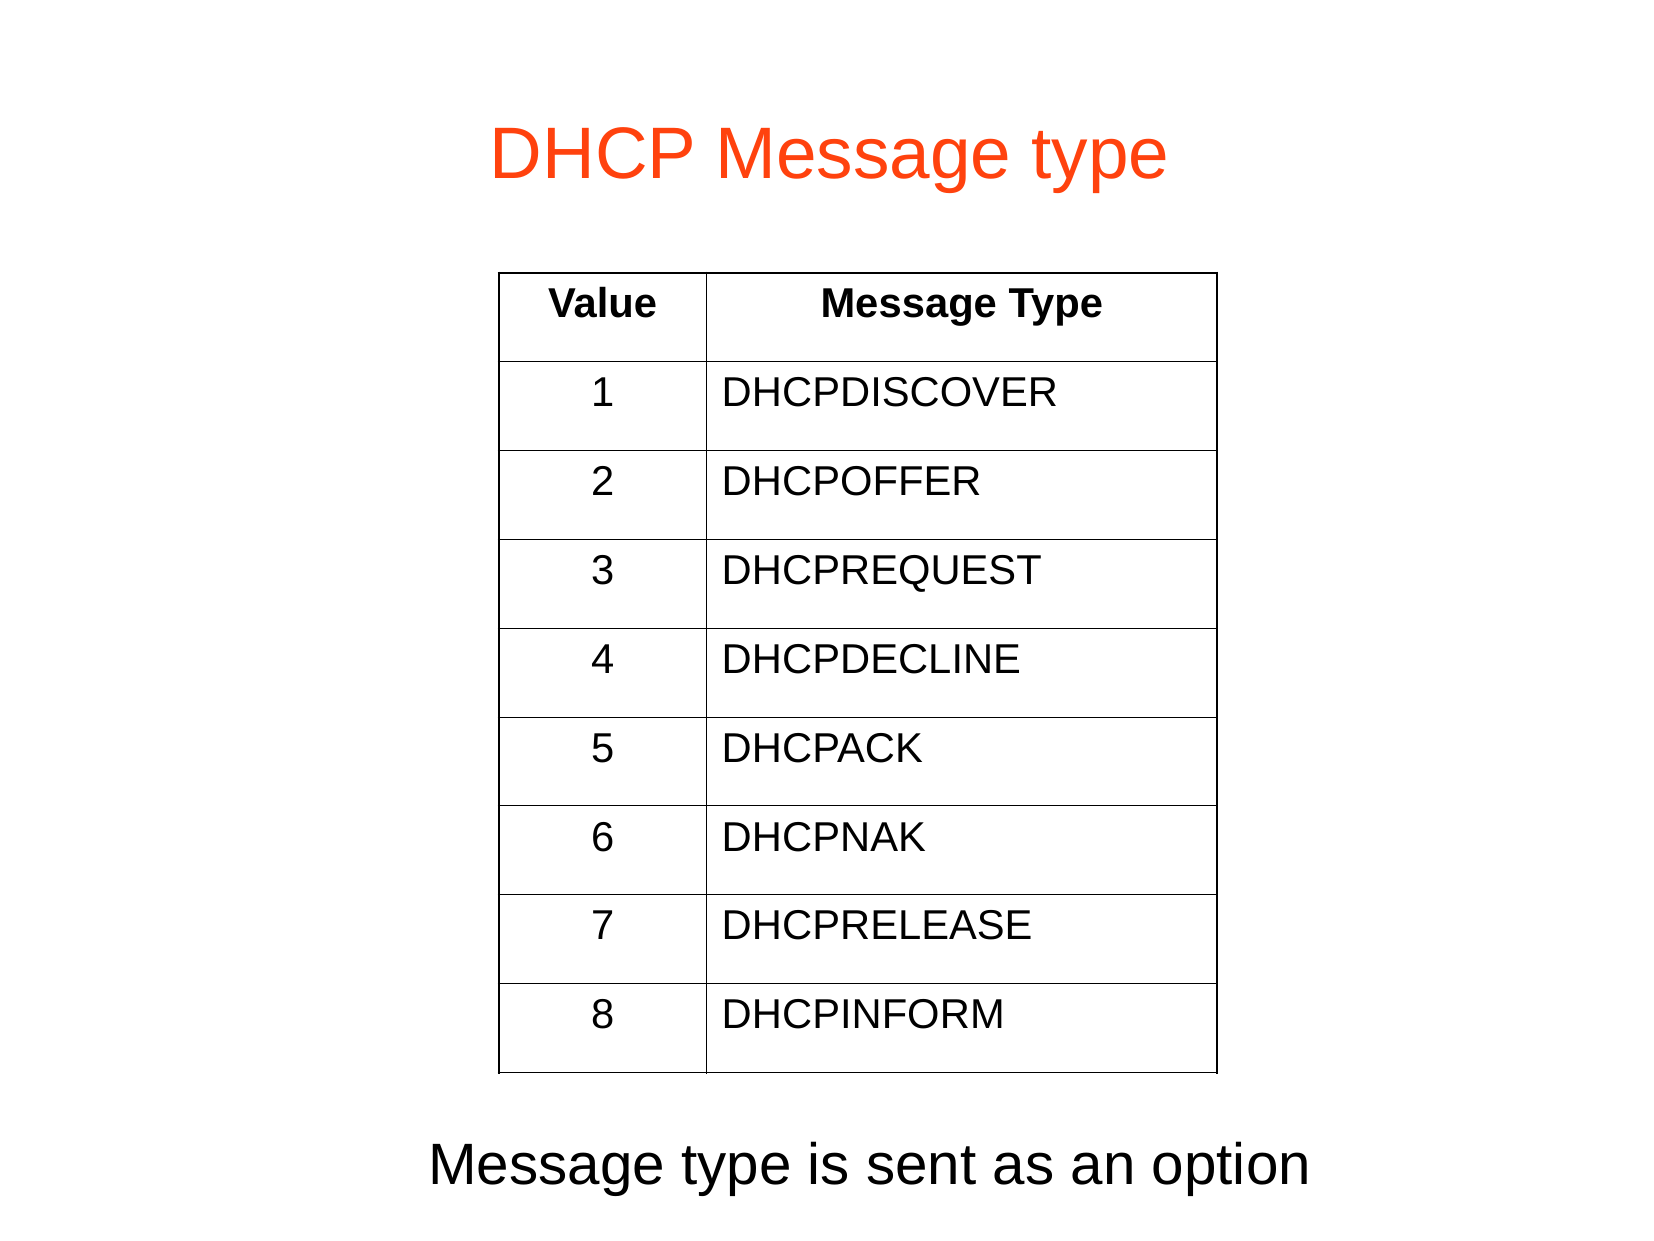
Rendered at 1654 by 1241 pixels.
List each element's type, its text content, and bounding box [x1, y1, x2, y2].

table_cell 1 [500, 362, 706, 450]
table_cell DHCPRELEASE [707, 895, 1216, 983]
table_cell DHCPDECLINE [707, 629, 1216, 717]
title DHCP Message type [0, 49, 1654, 257]
table_cell 4 [500, 629, 706, 717]
table_cell DHCPACK [707, 718, 1216, 805]
table_cell 8 [500, 984, 706, 1072]
table_cell 3 [500, 540, 706, 628]
table_cell DHCPOFFER [707, 451, 1216, 539]
table_cell 5 [500, 718, 706, 805]
table_cell DHCPINFORM [707, 984, 1216, 1072]
table_header Value [500, 274, 706, 361]
table_cell 7 [500, 895, 706, 983]
text_box Message type is sent as an option [413, 1124, 1327, 1205]
table_cell 6 [500, 806, 706, 894]
table_cell DHCPREQUEST [707, 540, 1216, 628]
table_cell DHCPNAK [707, 806, 1216, 894]
table_header Message Type [707, 274, 1216, 361]
table_cell DHCPDISCOVER [707, 362, 1216, 450]
table_cell 2 [500, 451, 706, 539]
